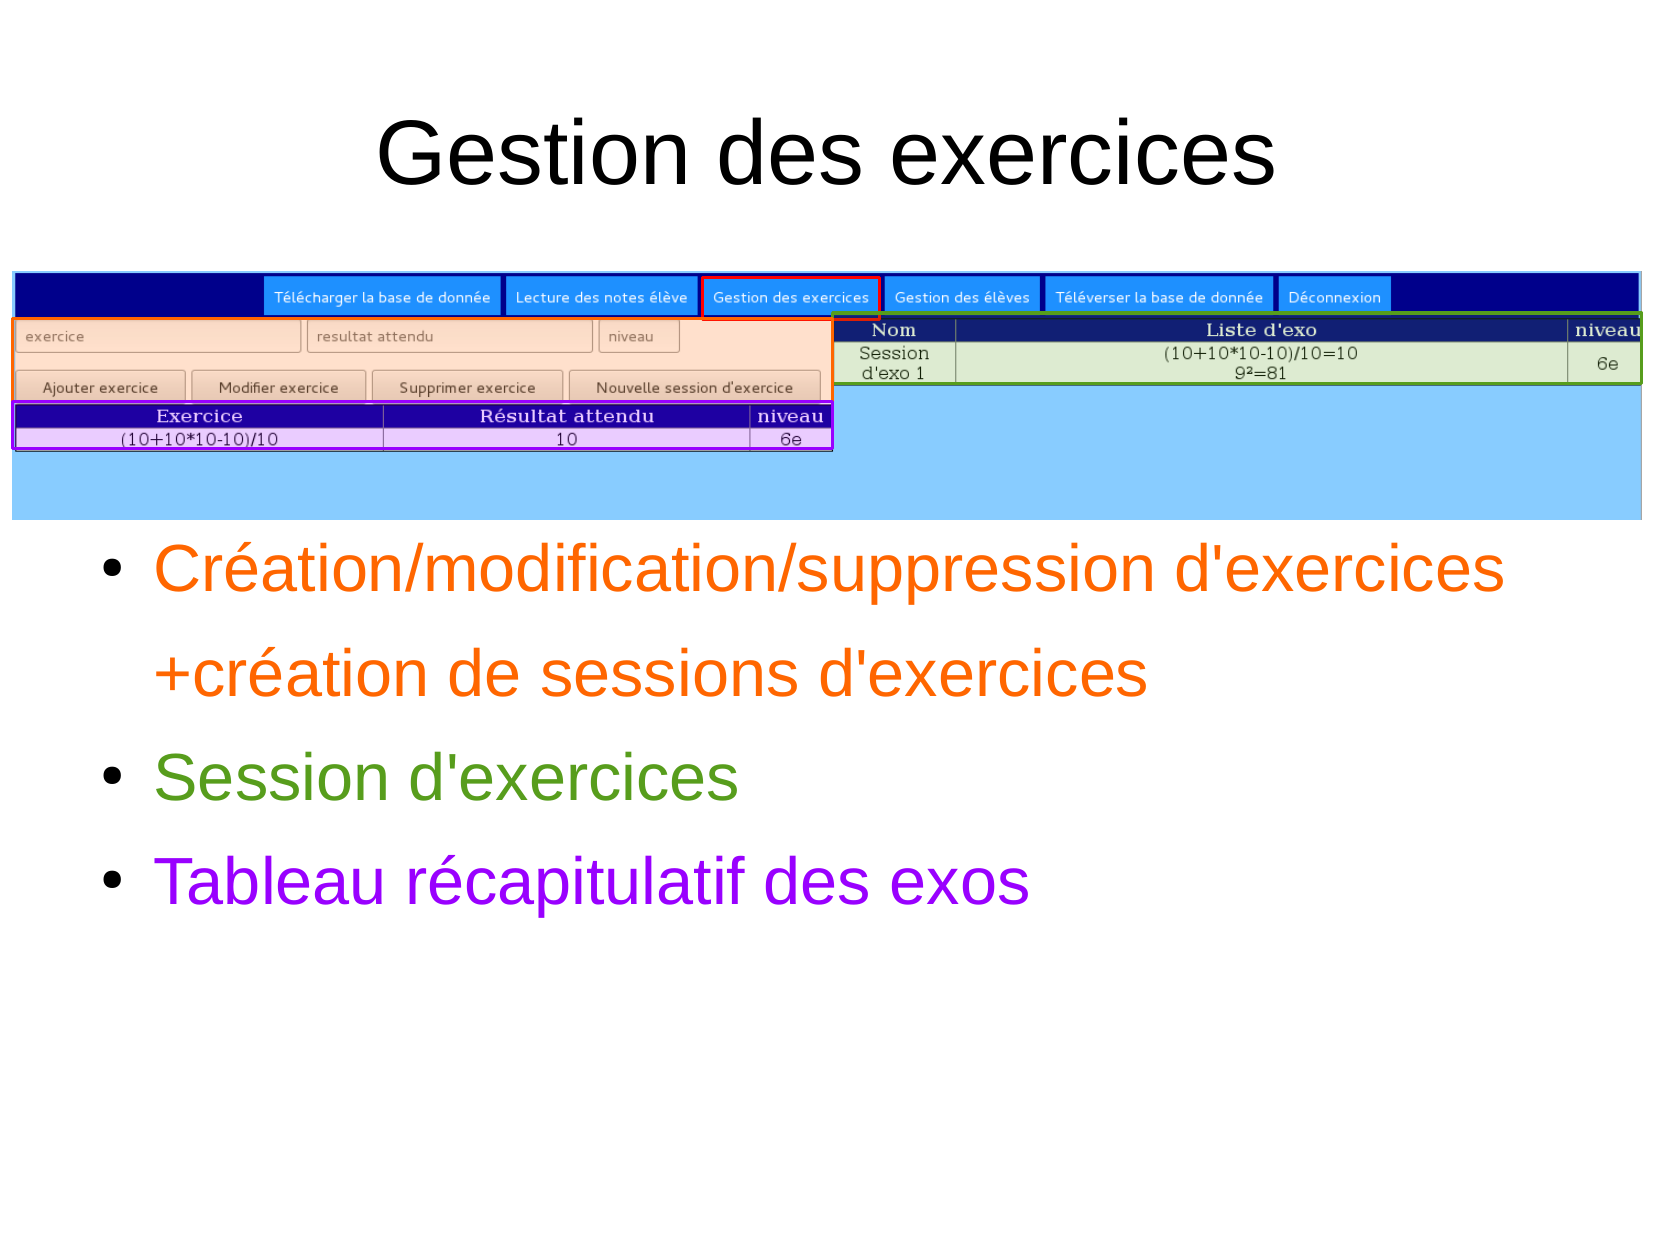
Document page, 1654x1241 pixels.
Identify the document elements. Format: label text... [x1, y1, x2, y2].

list Création/modification/suppression d'exercices +création de sessions d'exercices Session d'exercices Tableau récapitulatif des exos [82, 531, 1571, 1010]
picture [12, 271, 1642, 318]
title Gestion des exercices [82, 49, 1571, 257]
text_box [12, 277, 1642, 449]
picture [12, 384, 1642, 520]
